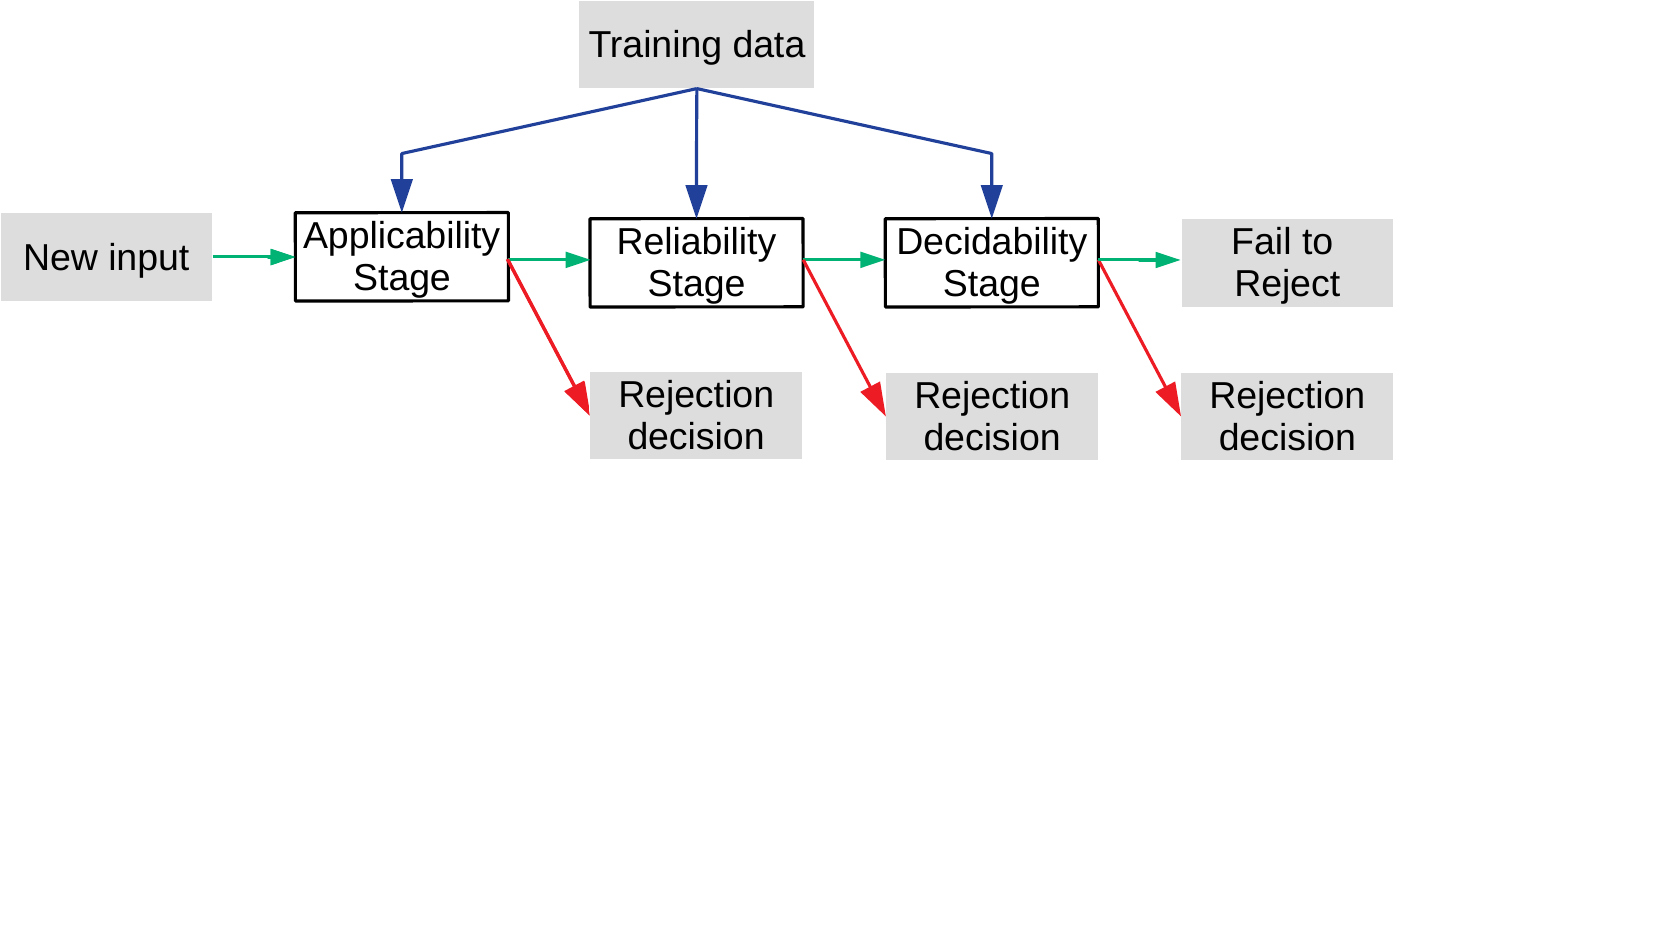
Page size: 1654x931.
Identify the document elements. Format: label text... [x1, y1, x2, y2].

text_box Rejection decision [885, 372, 1099, 461]
text_box Rejection decision [1180, 372, 1394, 461]
text_box Applicability Stage [295, 212, 509, 302]
text_box Fail to Reject [1181, 218, 1394, 308]
text_box Training data [578, 0, 815, 89]
text_box New input [0, 212, 213, 302]
text_box Decidability Stage [885, 218, 1099, 308]
text_box Rejection decision [589, 371, 803, 460]
text_box Reliability Stage [589, 218, 804, 308]
